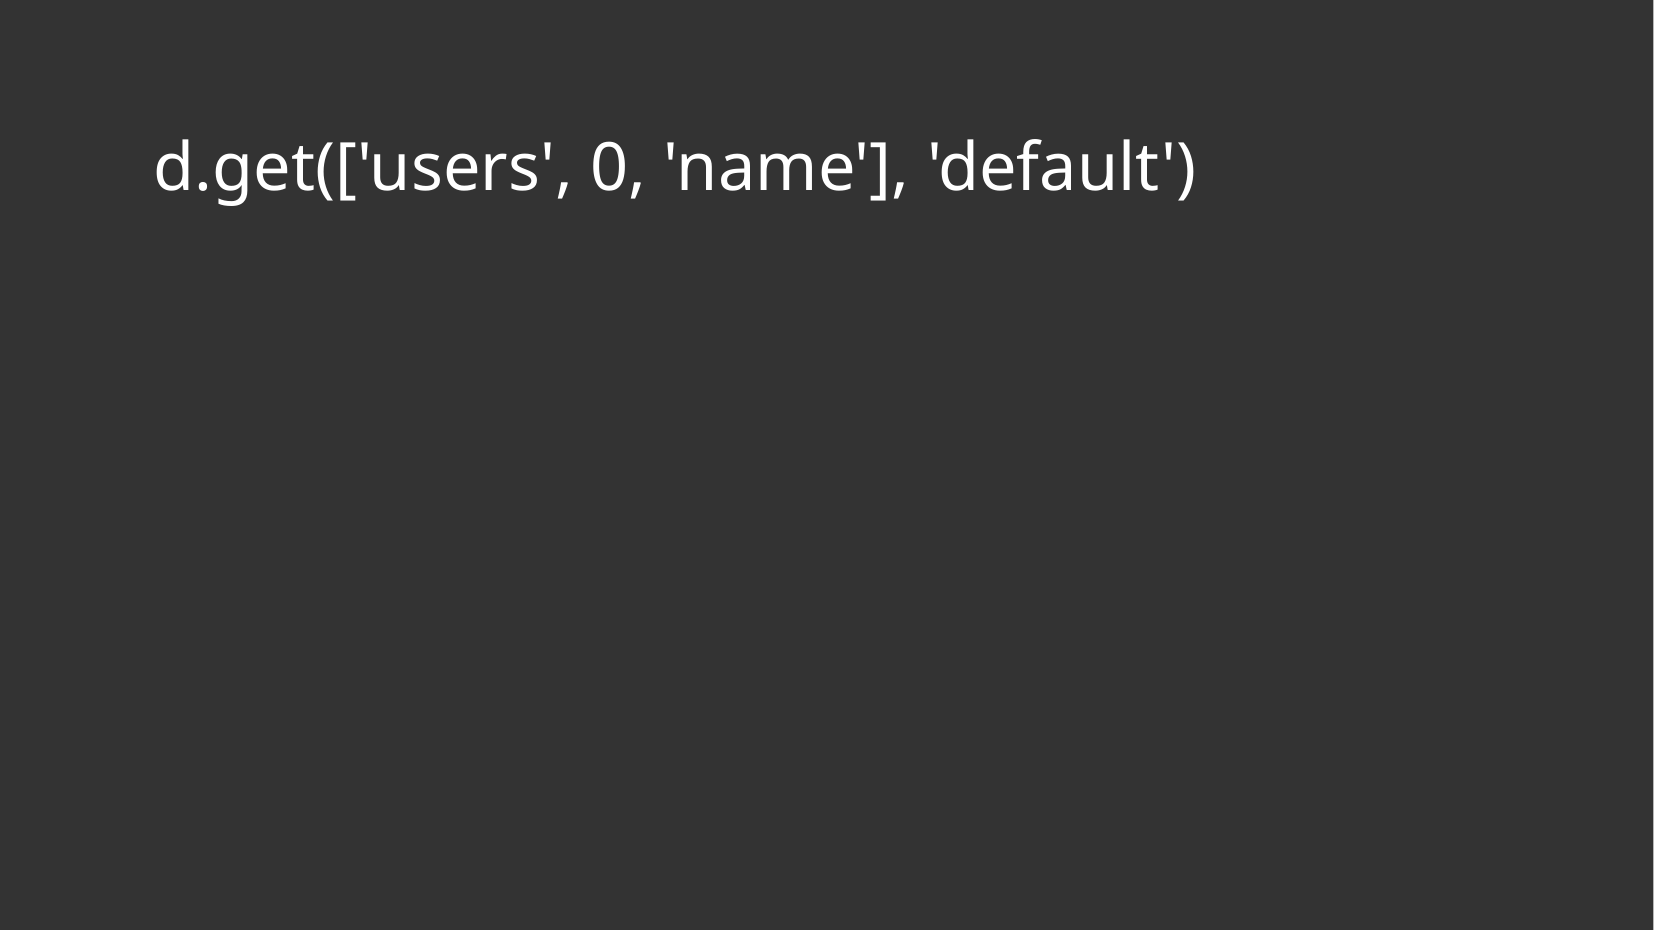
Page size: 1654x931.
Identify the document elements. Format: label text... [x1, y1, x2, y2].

list d.get(['users', 0, 'name'], 'default') [82, 119, 1571, 839]
